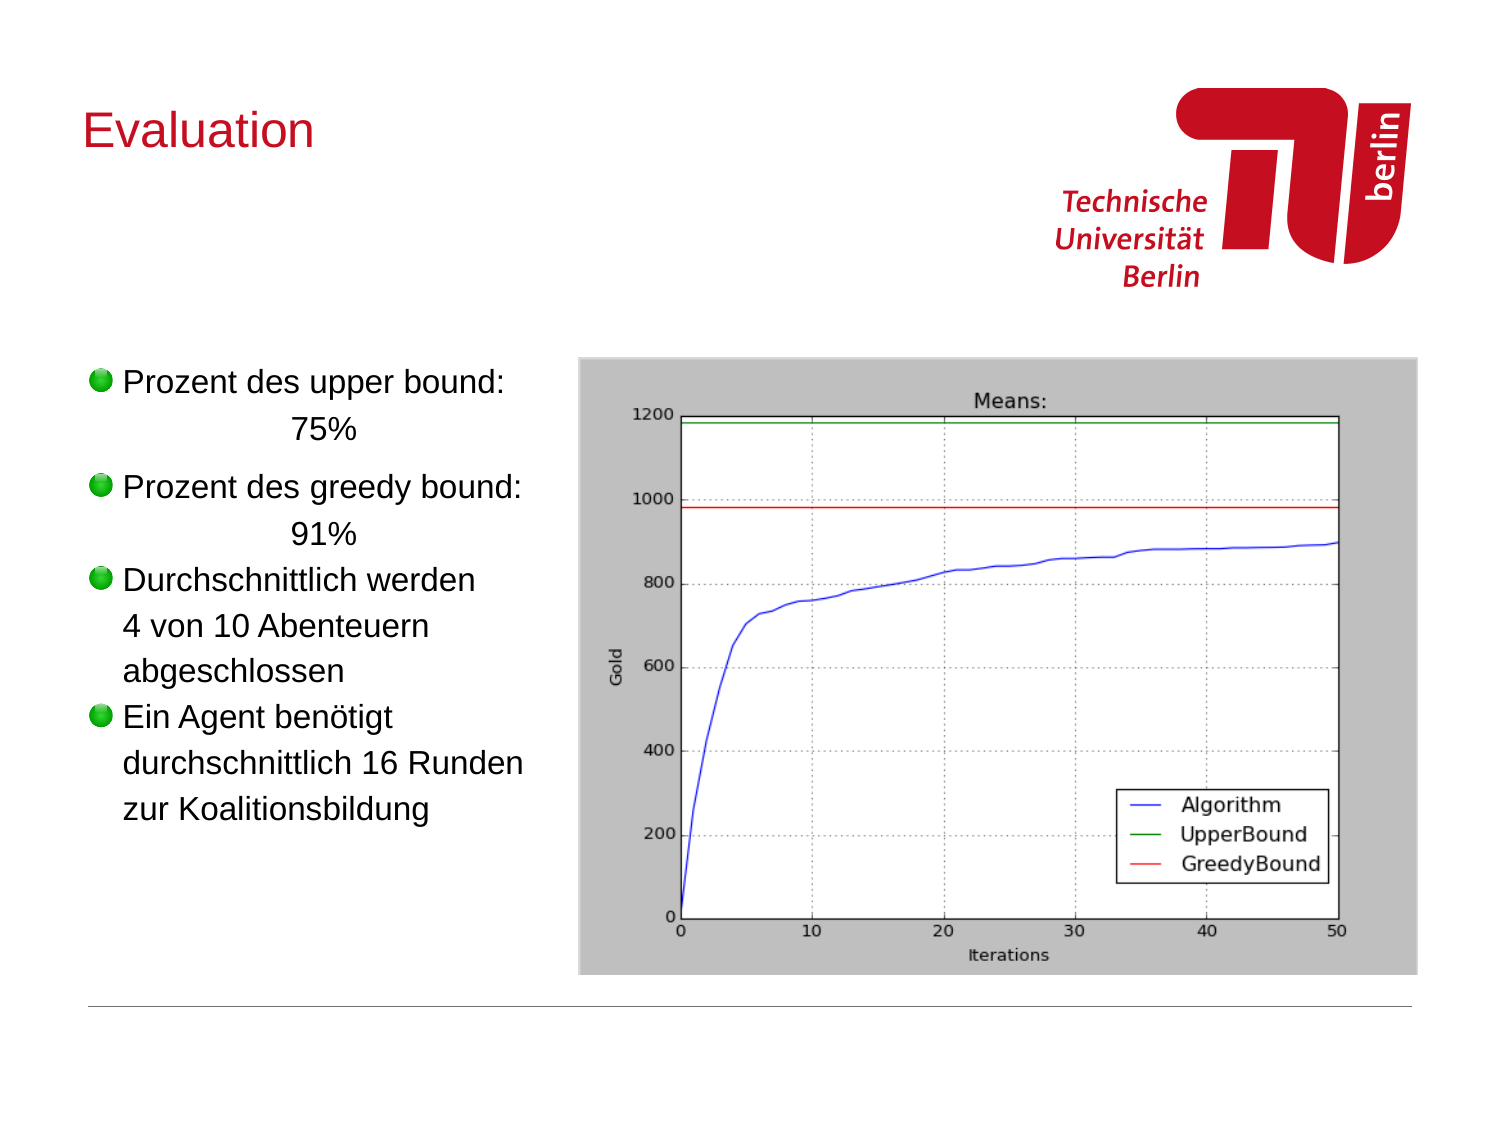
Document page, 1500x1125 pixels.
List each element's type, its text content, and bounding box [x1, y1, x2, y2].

picture [578, 357, 1418, 976]
title Evaluation [82, 94, 1028, 158]
list Prozent des upper bound: 75% Prozent des greedy bound: 91% Durchschnittlich werden 4 von 10 Abenteuern abgeschlossen Ein Agent benötigt durchschnittlich 16 Runden zur Koalitionsbildung [88, 354, 567, 975]
picture [1056, 88, 1411, 287]
